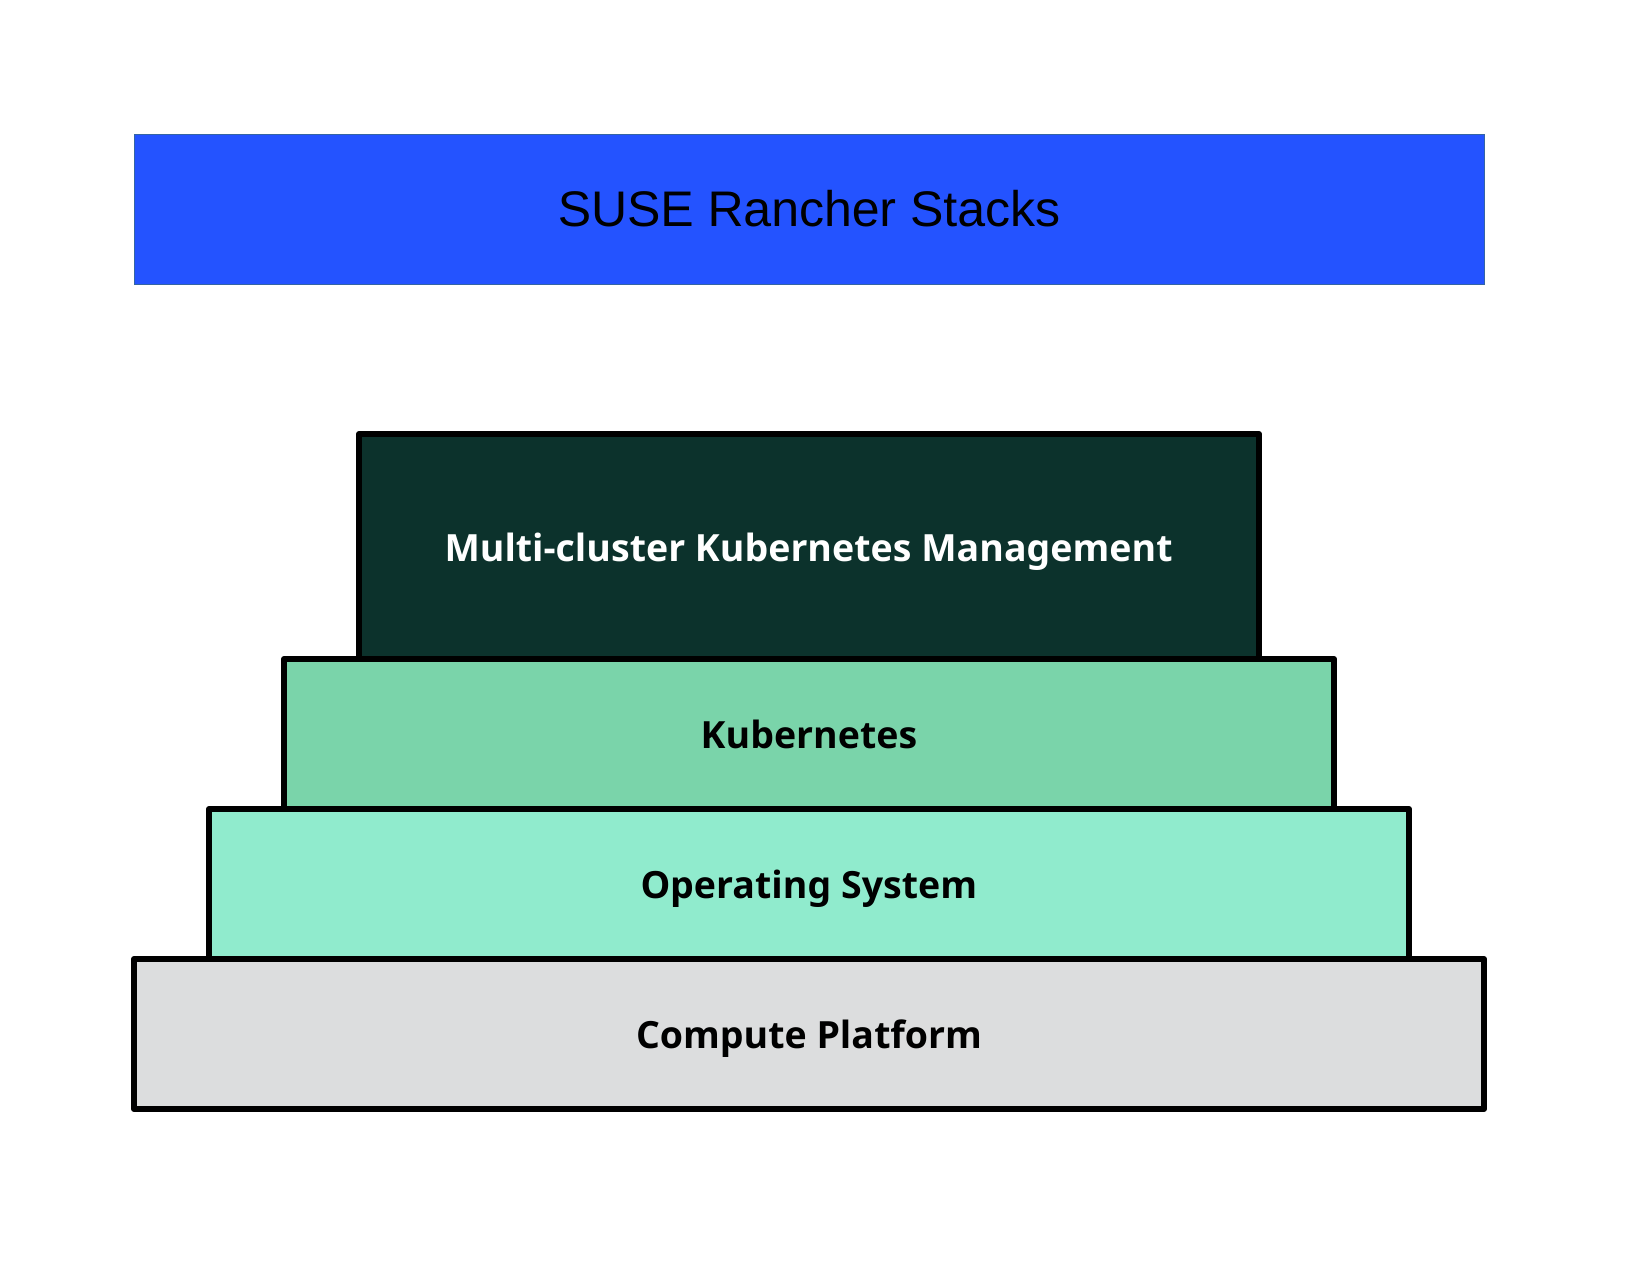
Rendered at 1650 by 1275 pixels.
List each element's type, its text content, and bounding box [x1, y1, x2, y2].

text_box Compute Platform [134, 959, 1485, 1110]
text_box SUSE Rancher Stacks [134, 134, 1485, 285]
text_box Operating System [209, 809, 1410, 960]
text_box Multi-cluster Kubernetes Management [359, 434, 1260, 660]
text_box Kubernetes [284, 659, 1335, 810]
